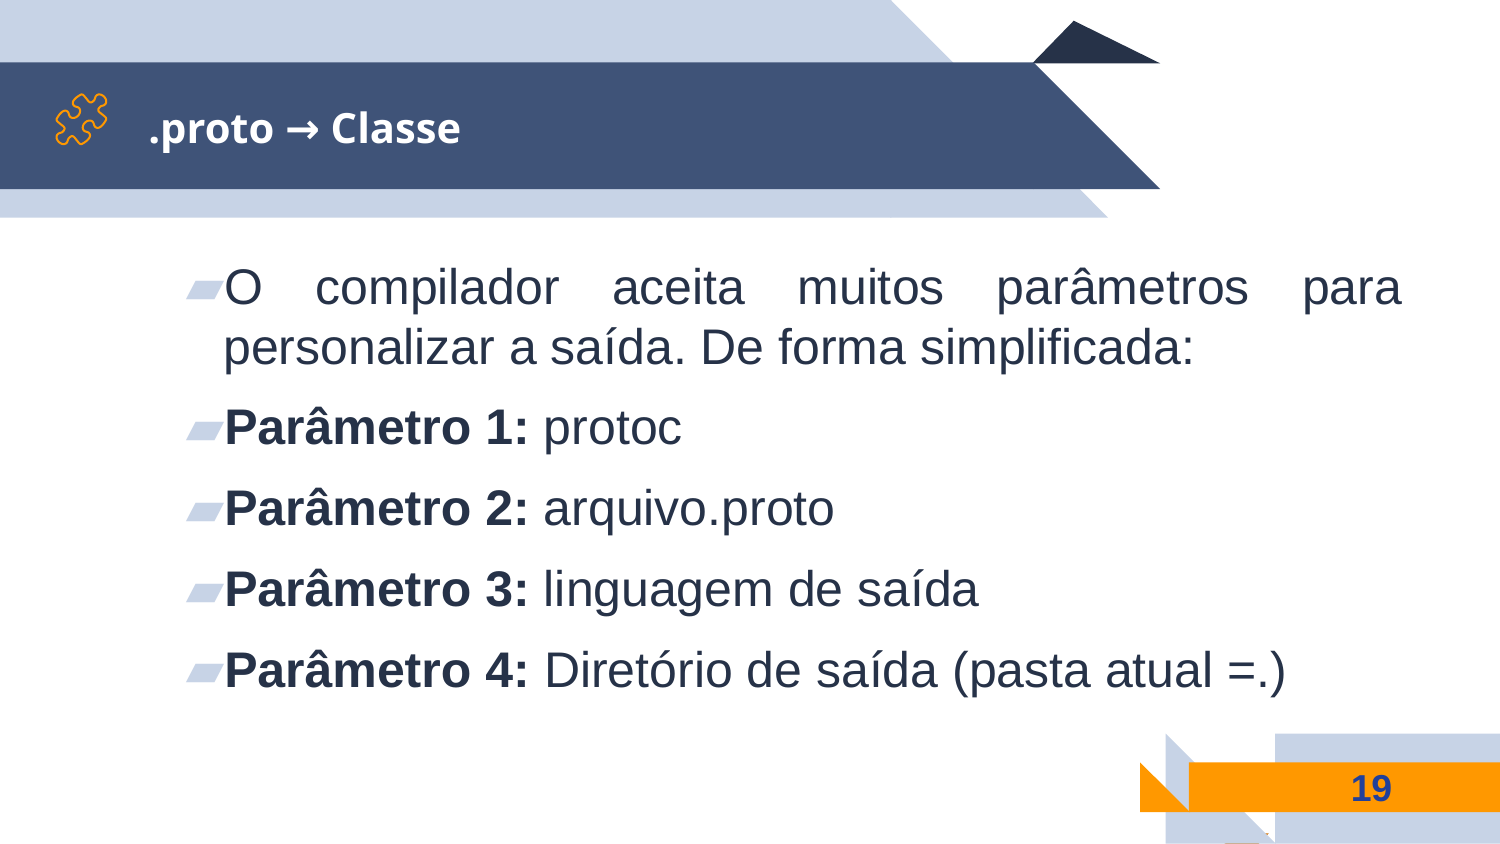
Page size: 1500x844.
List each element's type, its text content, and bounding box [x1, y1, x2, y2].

text_box .proto → Classe [133, 64, 1035, 190]
text_box O compilador aceita muitos parâmetros para personalizar a saída. De forma simplificada: Parâmetro 1: protoc Parâmetro 2: arquivo.proto Parâmetro 3: linguagem de saída Parâmetro 4: Diretório de saída (pasta atual =.) [133, 217, 1418, 734]
text_box 19 [1249, 760, 1494, 813]
